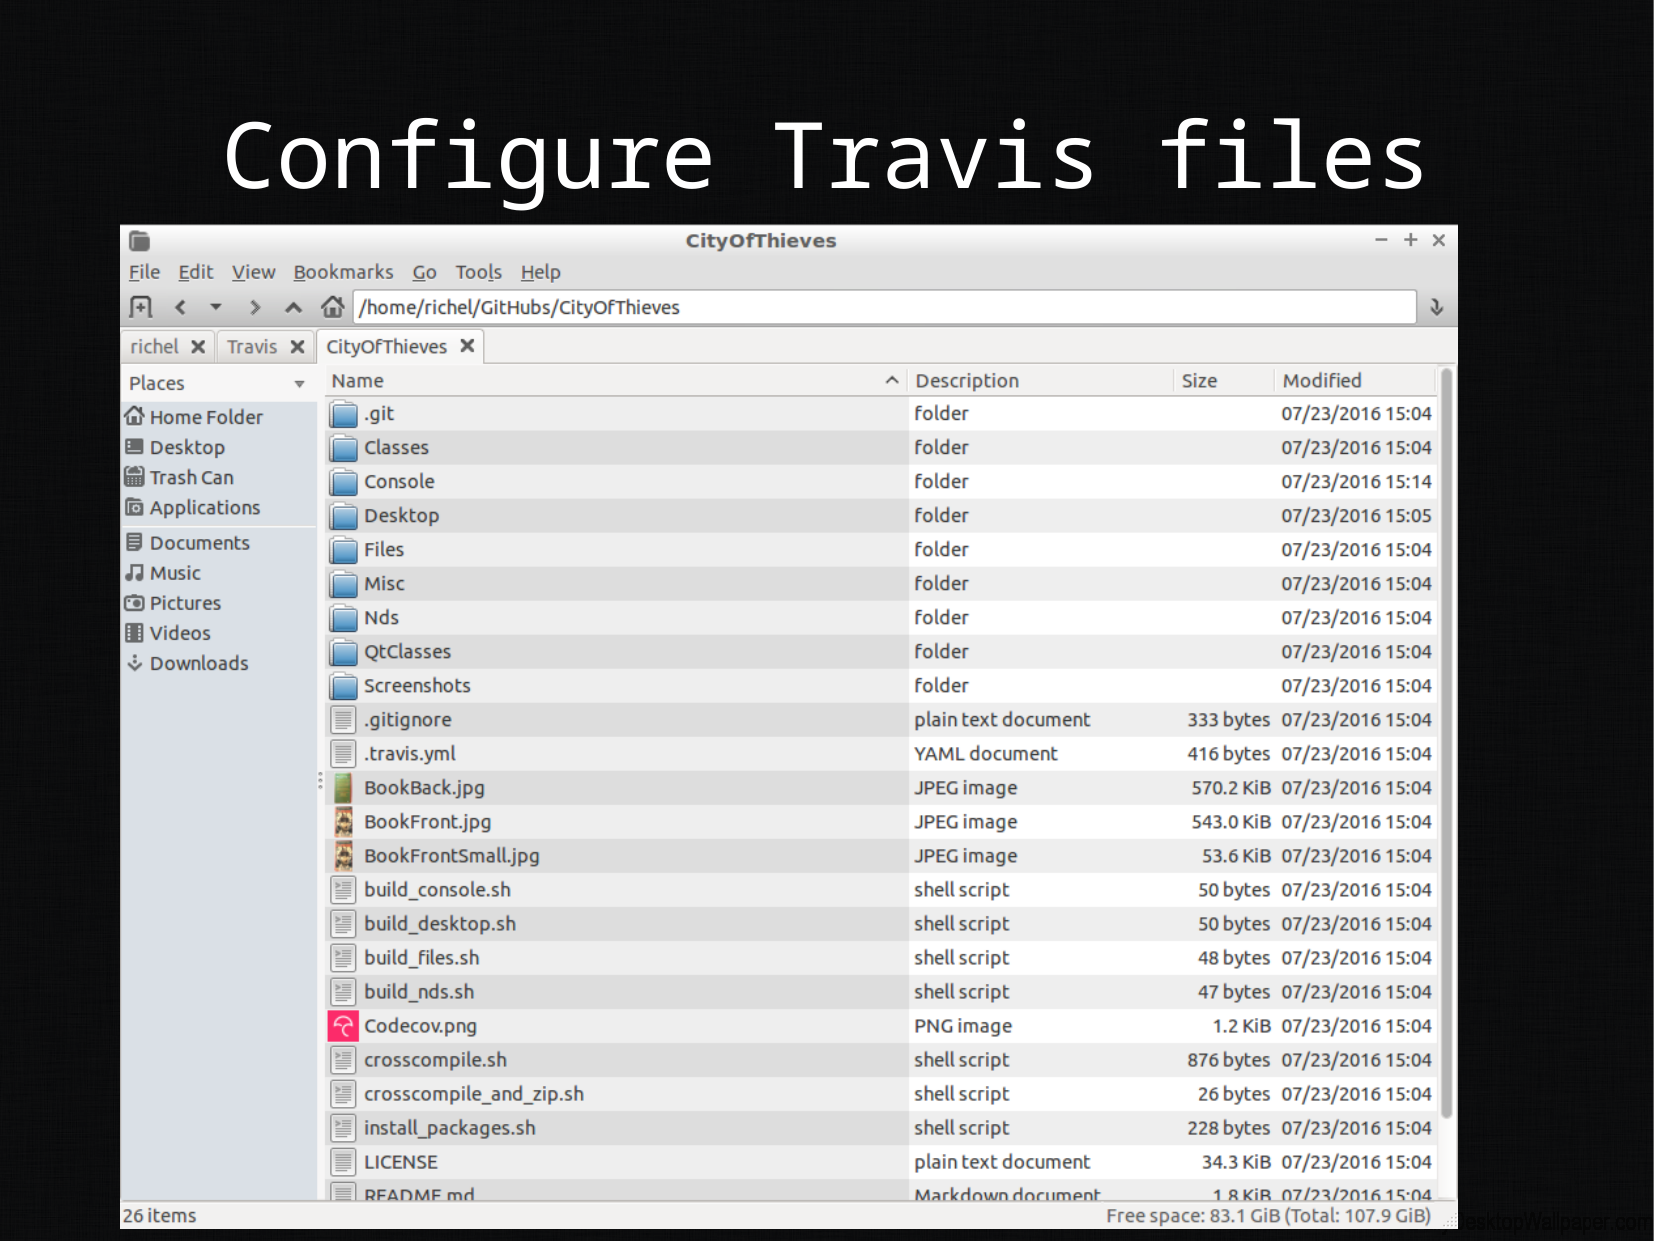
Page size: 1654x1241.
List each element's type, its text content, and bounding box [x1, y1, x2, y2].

title Configure Travis files [82, 49, 1571, 257]
picture [0, 0, 1654, 1241]
